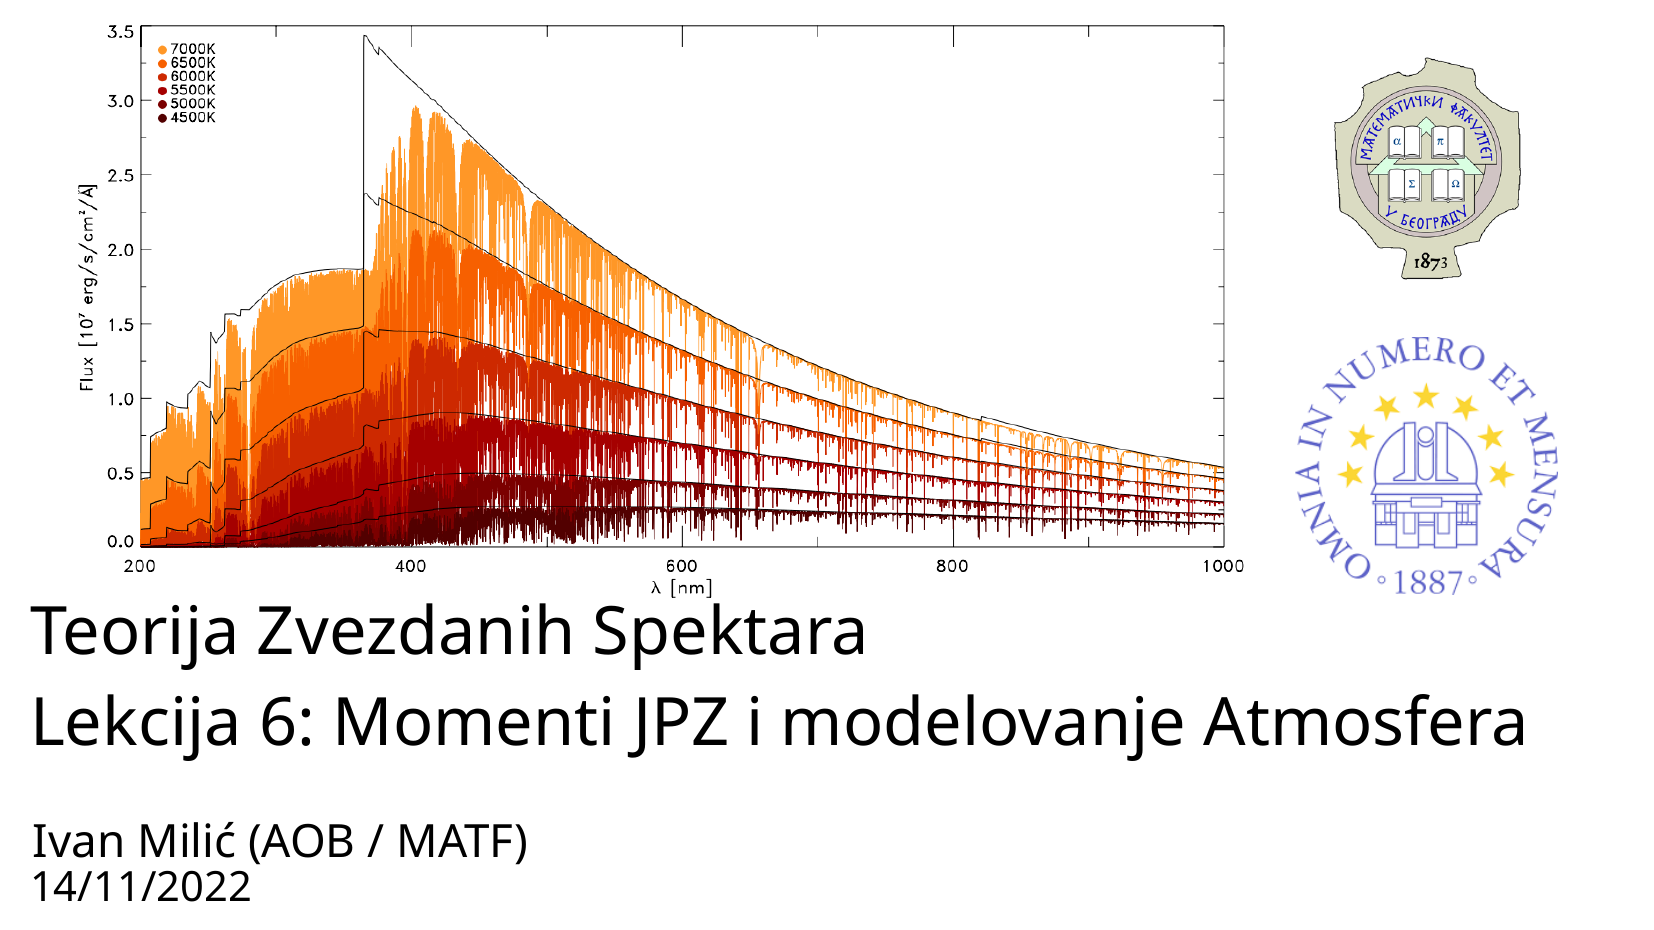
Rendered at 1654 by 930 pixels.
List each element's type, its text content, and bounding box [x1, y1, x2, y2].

text_box Teorija Zvezdanih Spektara Lekcija 6: Momenti JPZ i modelovanje Atmosfera [30, 555, 1595, 793]
text_box Ivan Milić (AOB / MATF) [18, 801, 1331, 882]
subtitle 14/11/2022 [30, 847, 1530, 923]
picture [30, 12, 1616, 555]
picture [1295, 337, 1558, 595]
